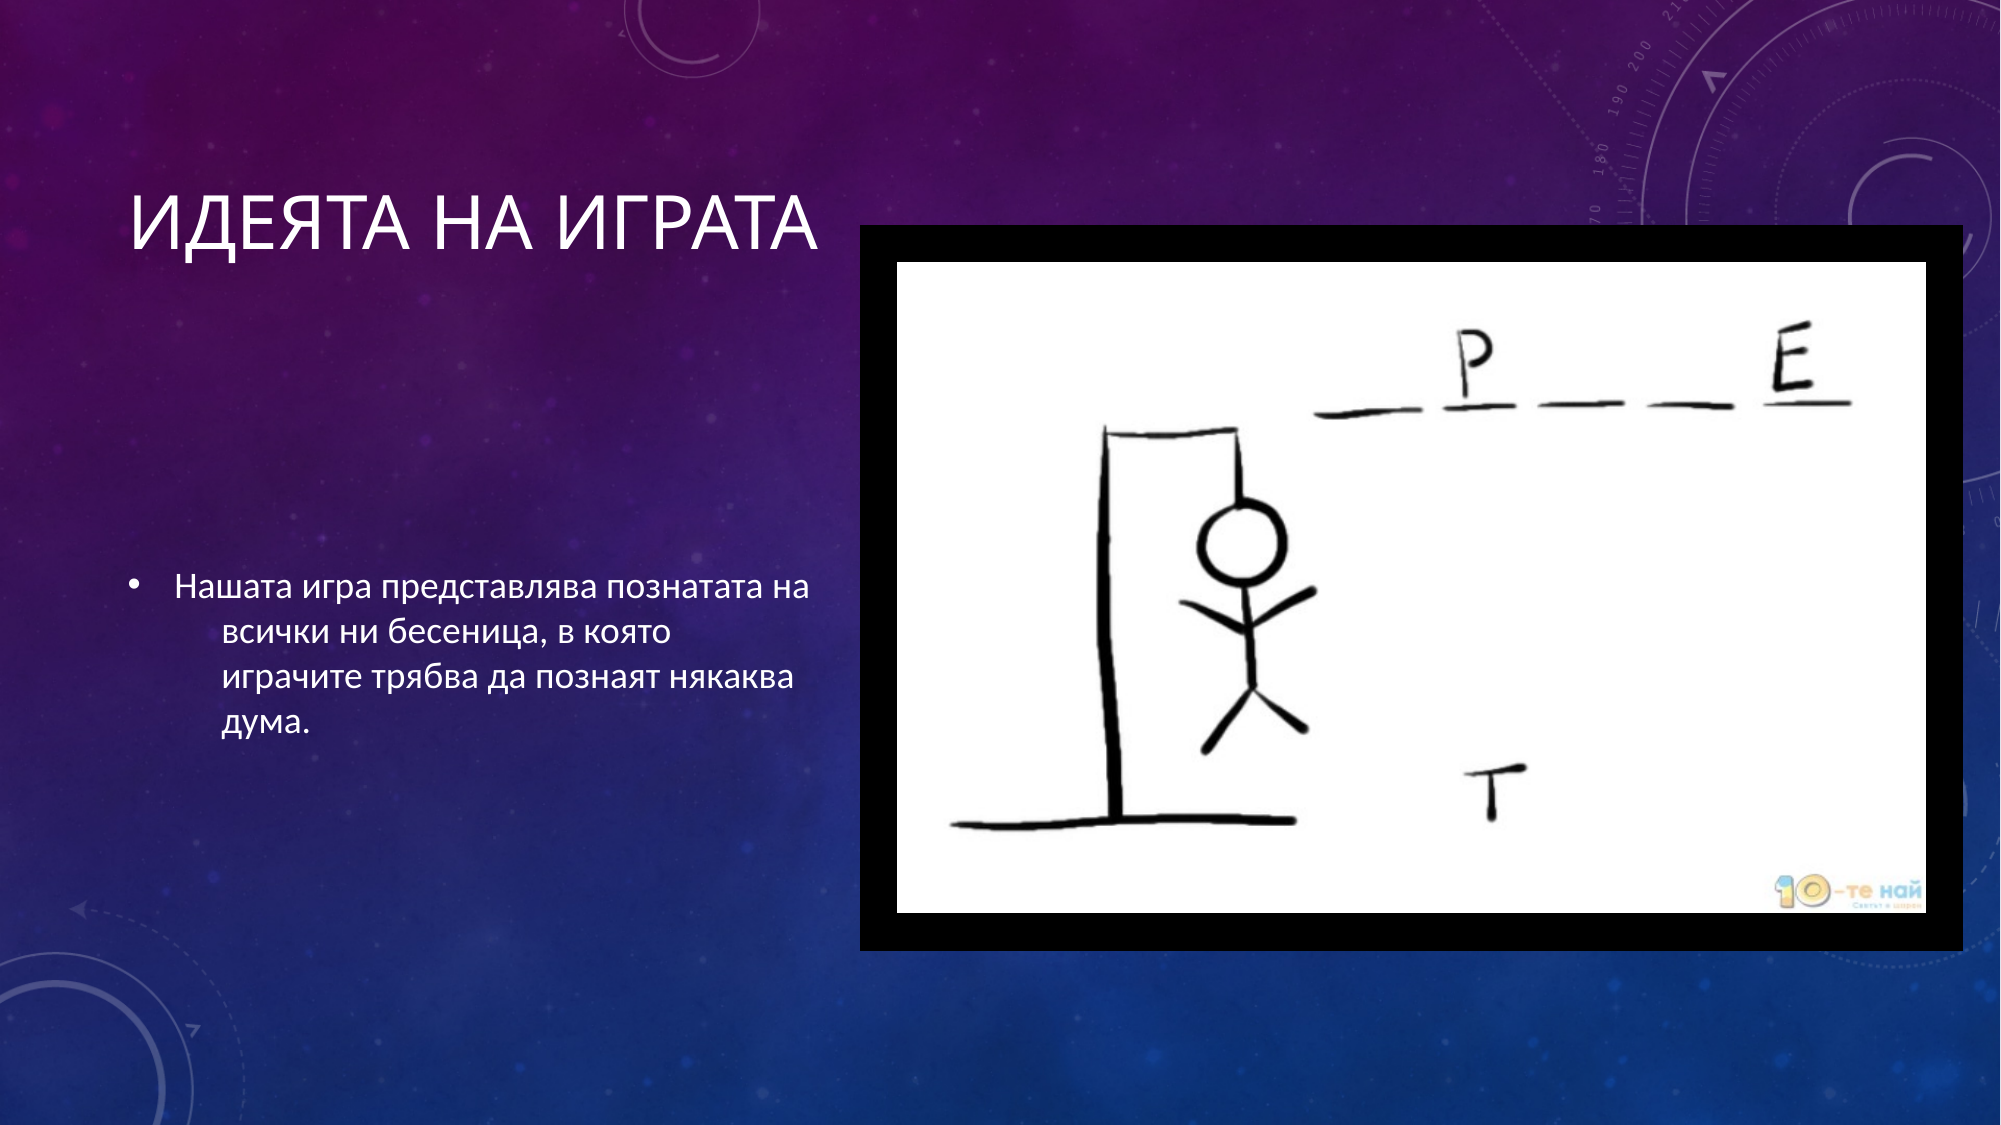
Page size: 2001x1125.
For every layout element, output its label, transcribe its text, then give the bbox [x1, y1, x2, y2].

picture [897, 262, 1926, 914]
list Нашата игра представлява познатата на всички ни бесеница, в която играчите трябва да познаят някаква дума. [112, 351, 833, 950]
title Идеята на играта [112, 99, 1775, 339]
